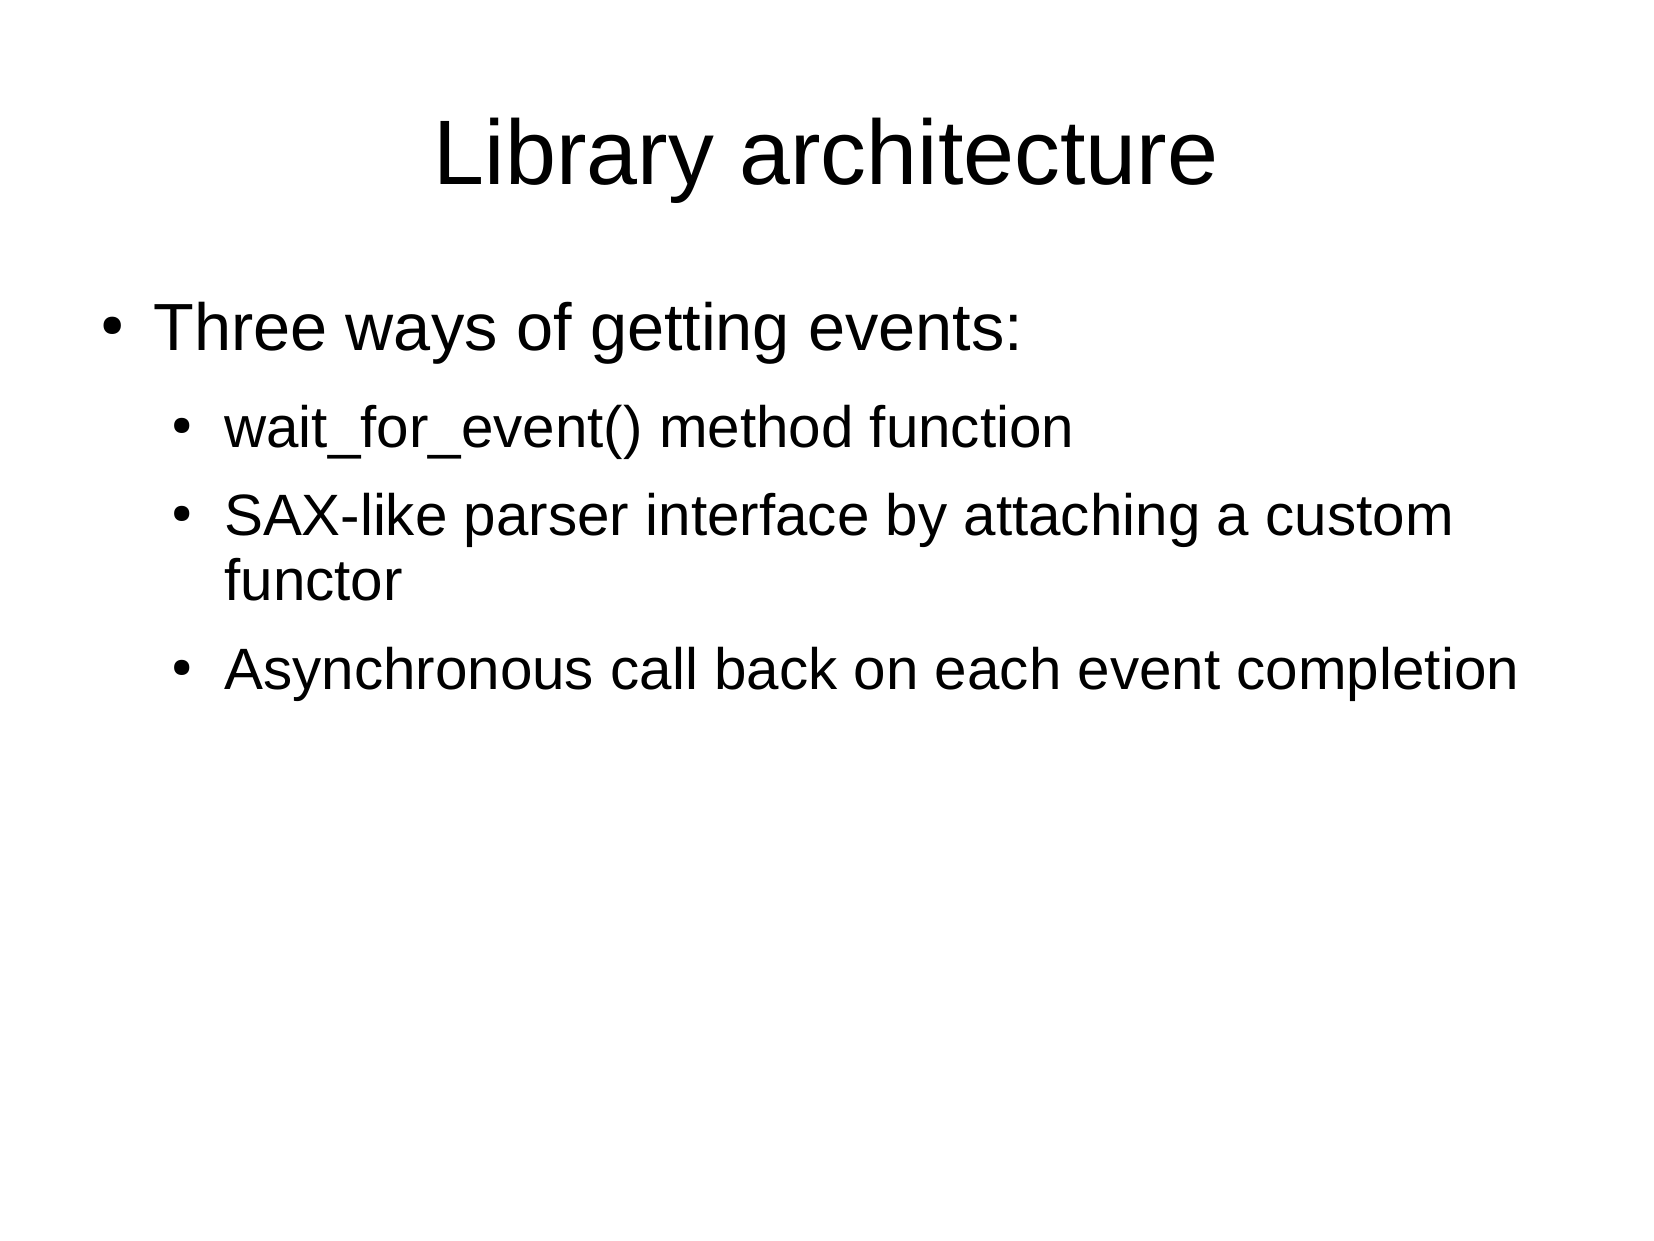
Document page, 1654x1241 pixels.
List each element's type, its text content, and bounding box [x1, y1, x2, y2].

title Library architecture [82, 49, 1571, 257]
list Three ways of getting events: wait_for_event() method function SAX-like parser interface by attaching a custom functor Asynchronous call back on each event completion [82, 290, 1571, 1094]
